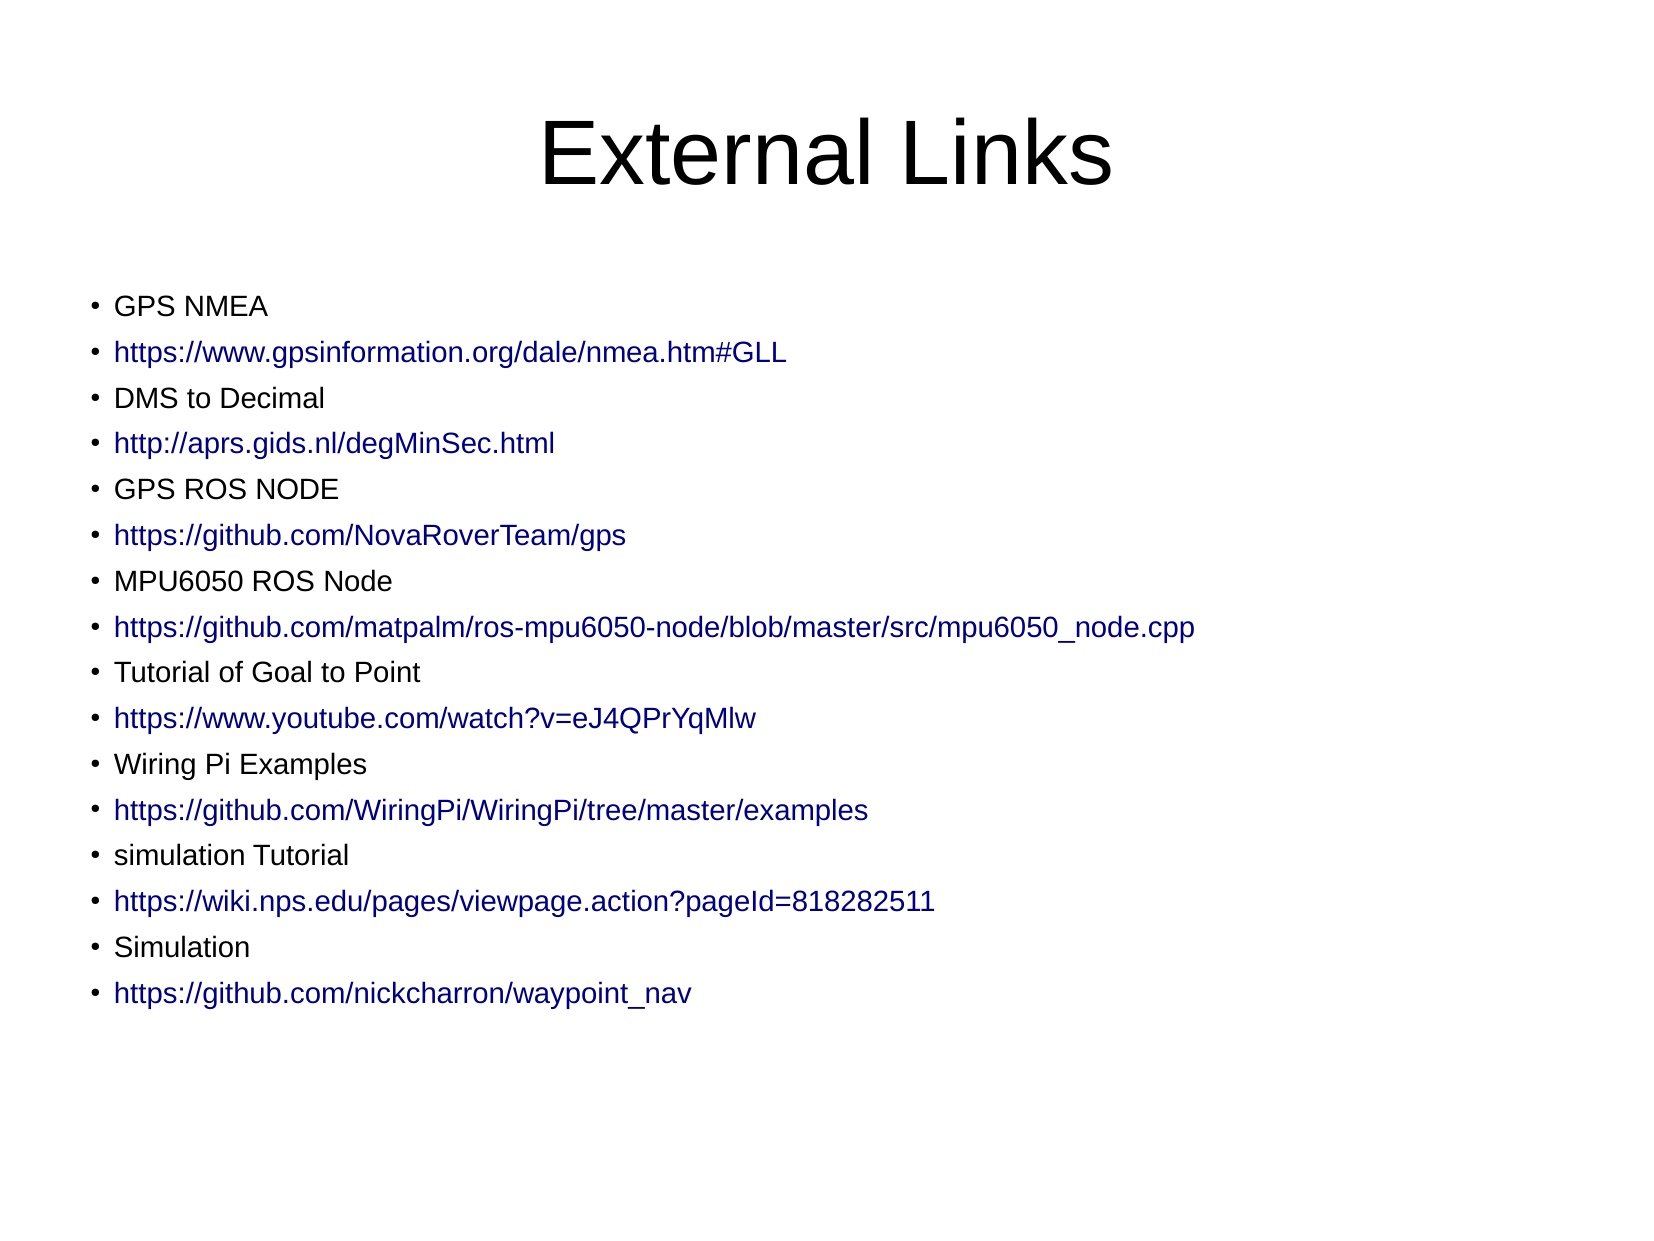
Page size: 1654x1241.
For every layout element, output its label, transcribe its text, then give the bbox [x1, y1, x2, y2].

list GPS NMEA https://www.gpsinformation.org/dale/nmea.htm#GLL DMS to Decimal http://aprs.gids.nl/degMinSec.html GPS ROS NODE https://github.com/NovaRoverTeam/gps MPU6050 ROS Node https://github.com/matpalm/ros-mpu6050-node/blob/master/src/mpu6050_node.cpp Tutorial of Goal to Point https://www.youtube.com/watch?v=eJ4QPrYqMlw Wiring Pi Examples https://github.com/WiringPi/WiringPi/tree/master/examples simulation Tutorial https://wiki.nps.edu/pages/viewpage.action?pageId=818282511 Simulation https://github.com/nickcharron/waypoint_nav [82, 290, 1571, 1010]
title External Links [82, 49, 1571, 257]
